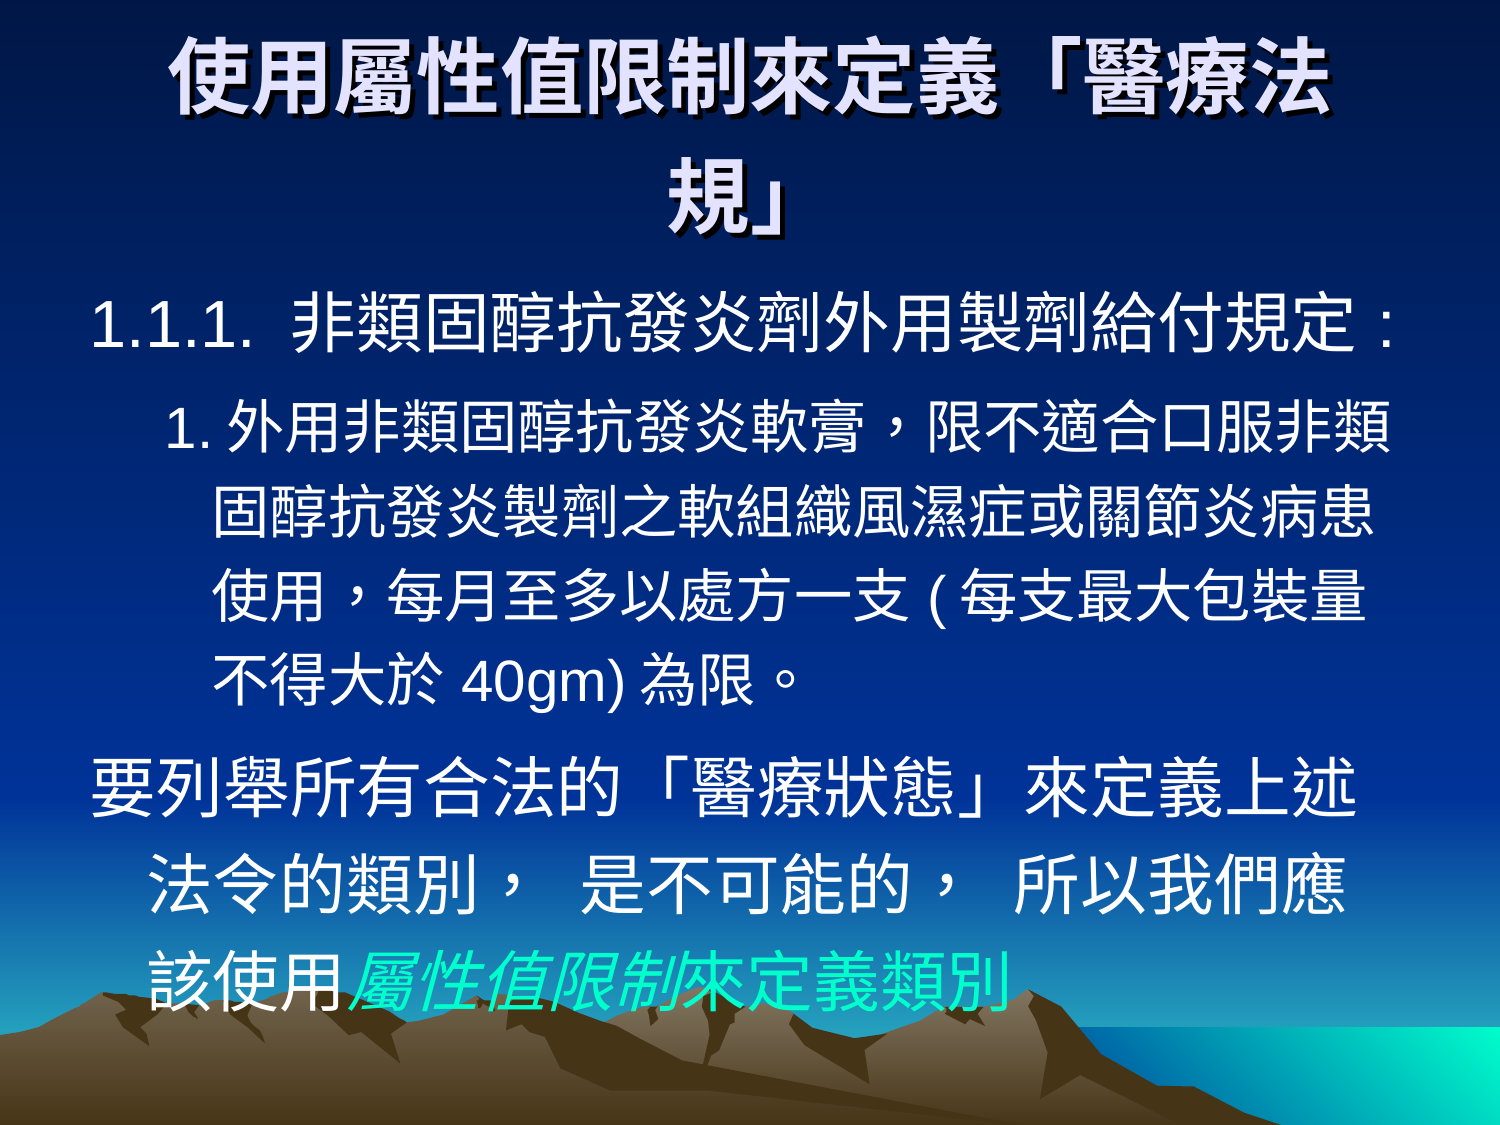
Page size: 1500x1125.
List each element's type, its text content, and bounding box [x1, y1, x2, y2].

list 1.1.1. 非類固醇抗發炎劑外用製劑給付規定: 1.外用非類固醇抗發炎軟膏，限不適合口服非類固醇抗發炎製劑之軟組織風濕症或關節炎病患使用，每月至多以處方一支(每支最大包裝量不得大於40gm)為限。 要列舉所有合法的「醫療狀態」來定義上述法令的類別， 是不可能的， 所以我們應該使用屬性值限制來定義類別 [75, 262, 1426, 1001]
title 使用屬性值限制來定義「醫療法規」 [75, 23, 1426, 239]
